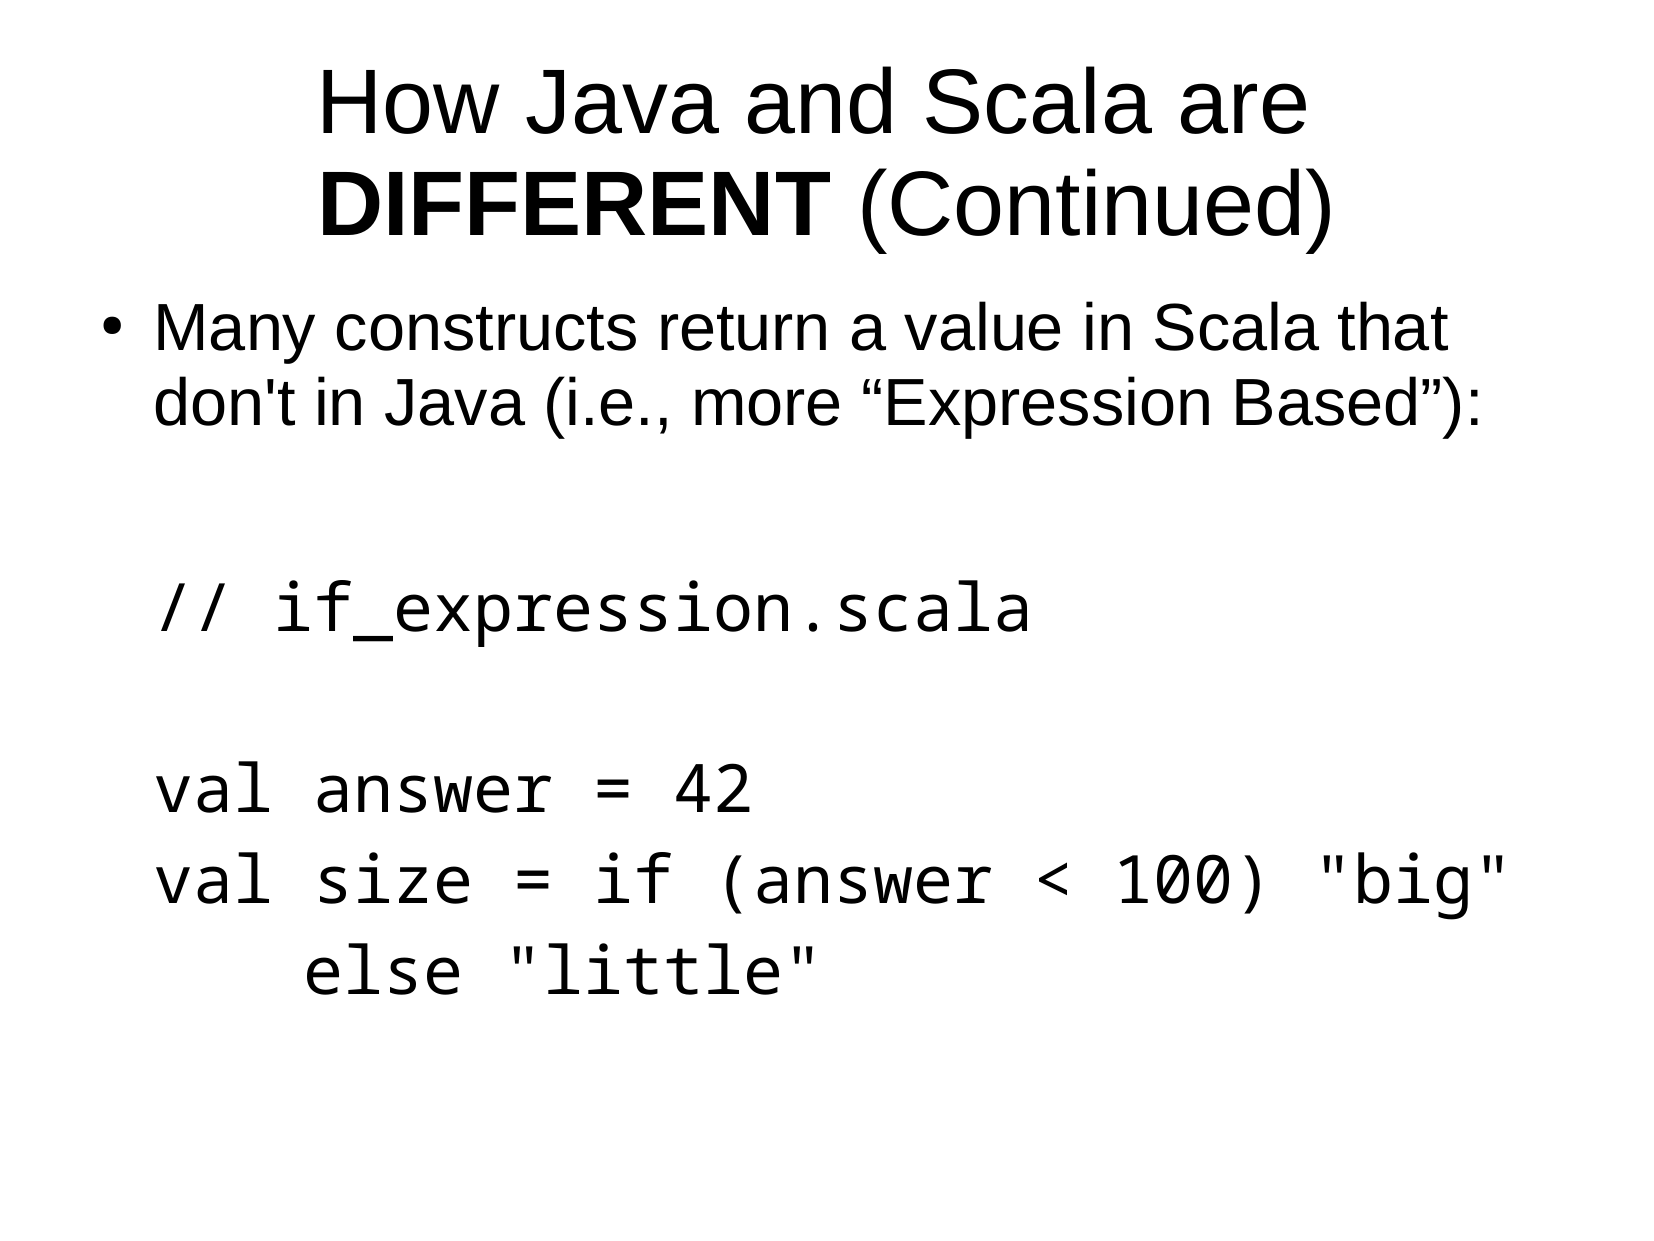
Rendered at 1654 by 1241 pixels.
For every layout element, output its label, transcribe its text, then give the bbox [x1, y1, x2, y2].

list Many constructs return a value in Scala that don't in Java (i.e., more “Expression Based”): // if_expression.scala val answer = 42 val size = if (answer < 100) "big" else "little" [82, 290, 1571, 1010]
title How Java and Scala are DIFFERENT (Continued) [82, 49, 1571, 257]
